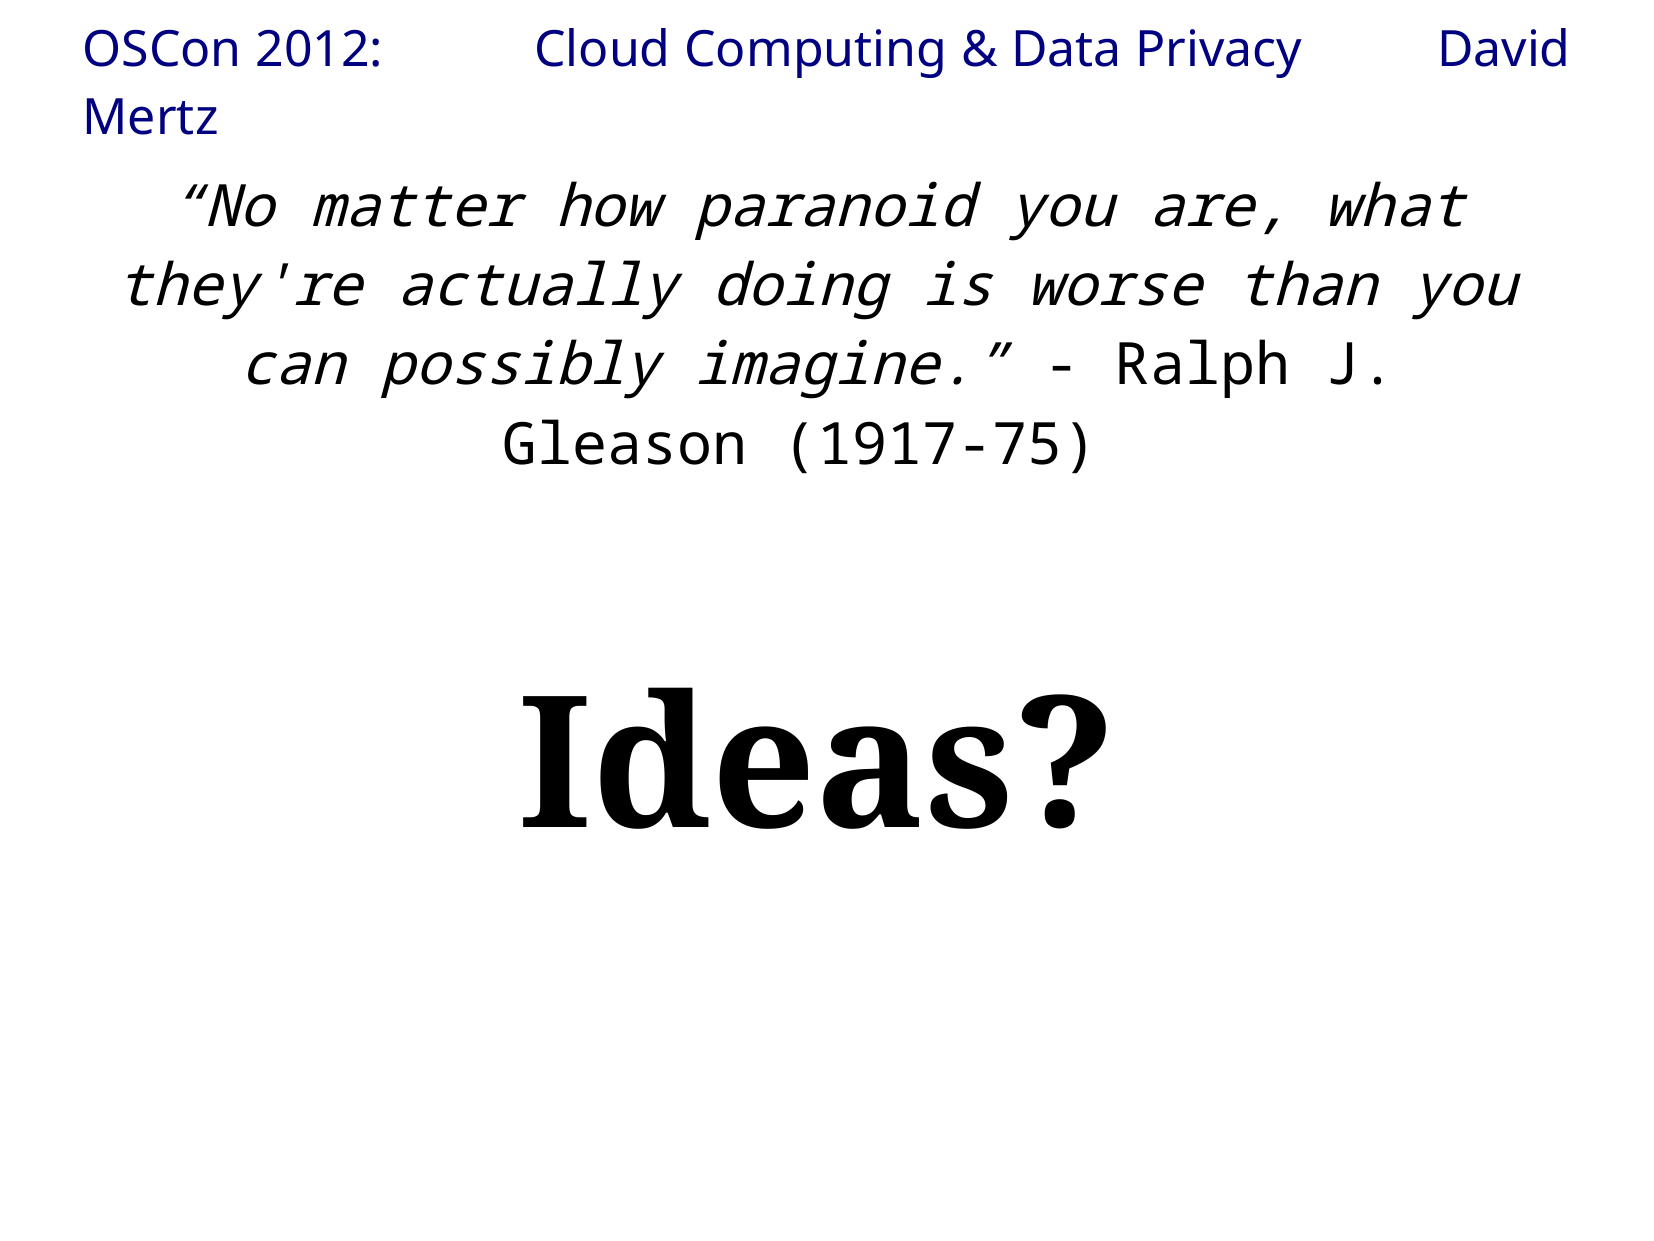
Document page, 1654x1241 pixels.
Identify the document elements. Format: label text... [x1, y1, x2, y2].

title OSCon 2012: Cloud Computing & Data Privacy David Mertz [82, 49, 1571, 113]
list “No matter how paranoid you are, what they're actually doing is worse than you can possibly imagine.” - Ralph J. Gleason (1917-75) Ideas? [105, 164, 1531, 1107]
